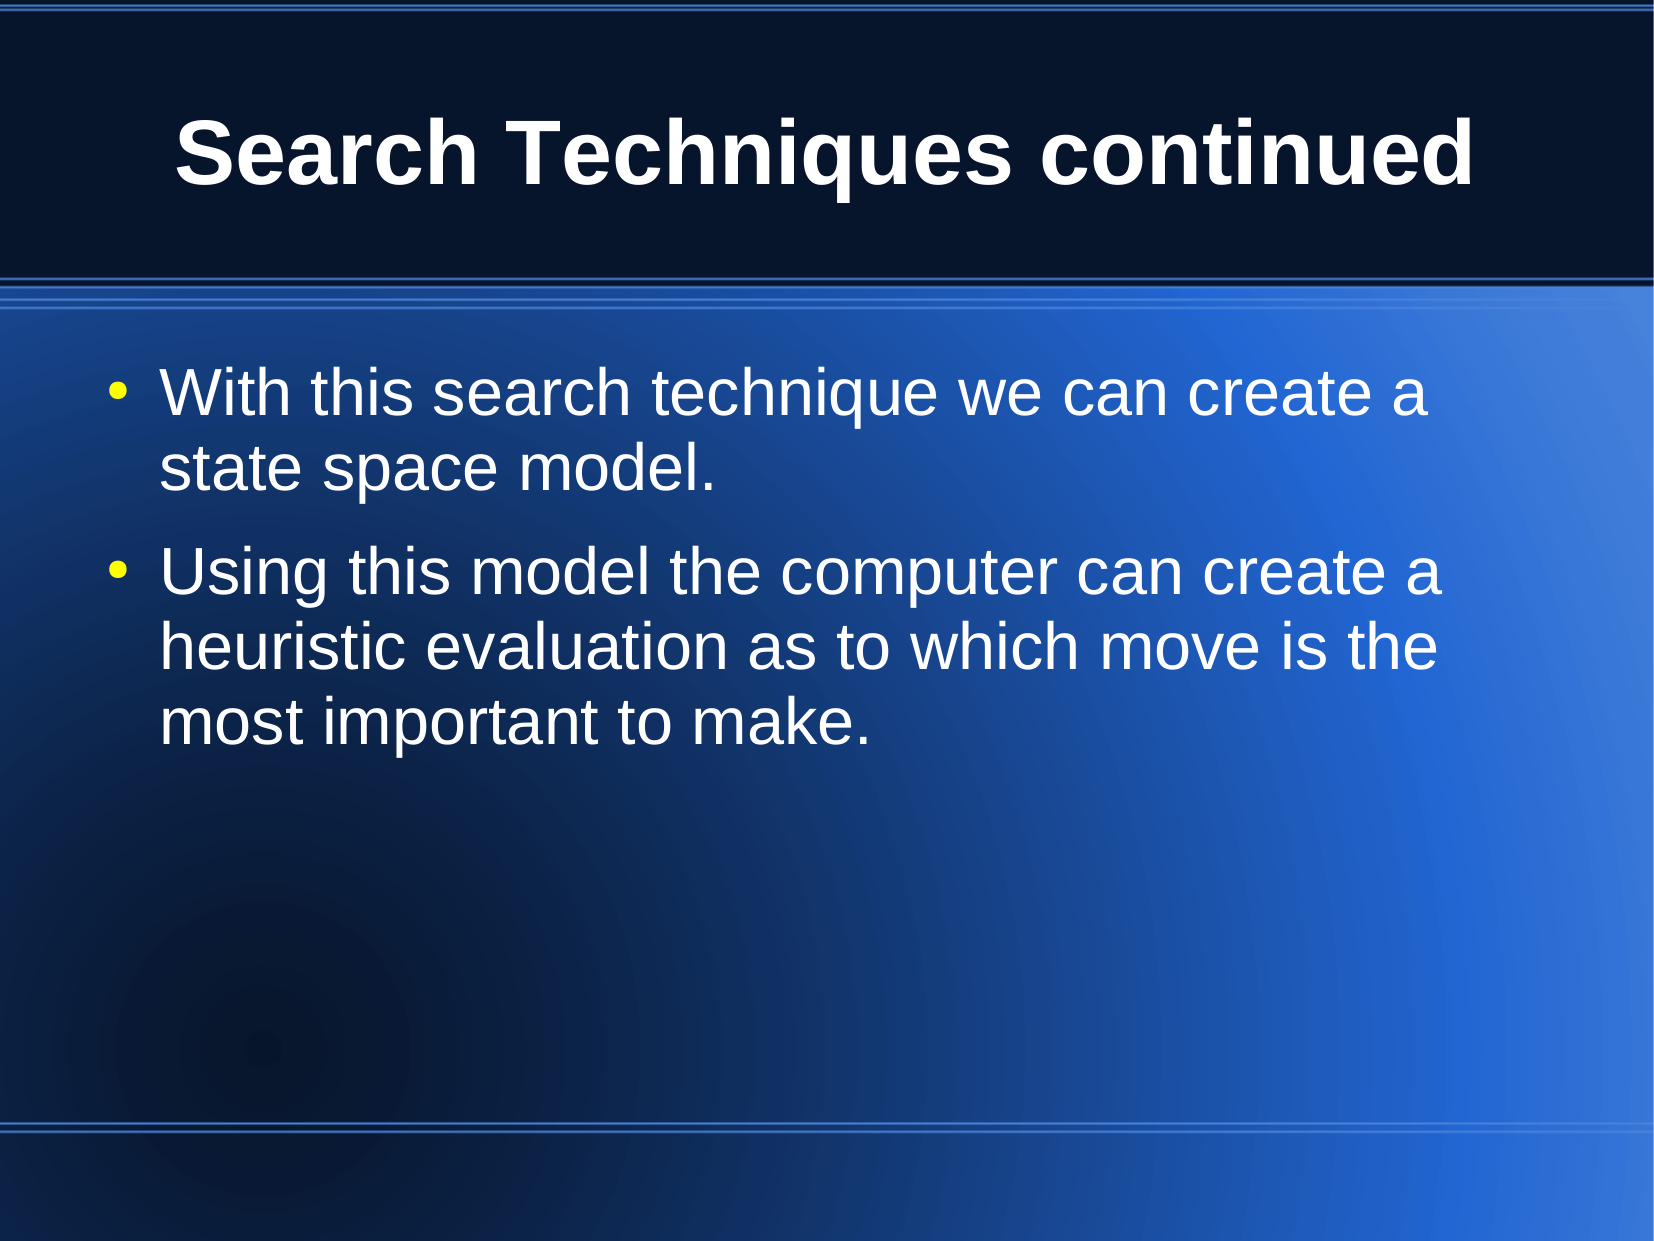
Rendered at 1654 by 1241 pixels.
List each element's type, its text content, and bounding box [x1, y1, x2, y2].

list With this search technique we can create a state space model. Using this model the computer can create a heuristic evaluation as to which move is the most important to make. [88, 355, 1577, 1058]
picture [0, 0, 1654, 1241]
title Search Techniques continued [82, 49, 1571, 257]
